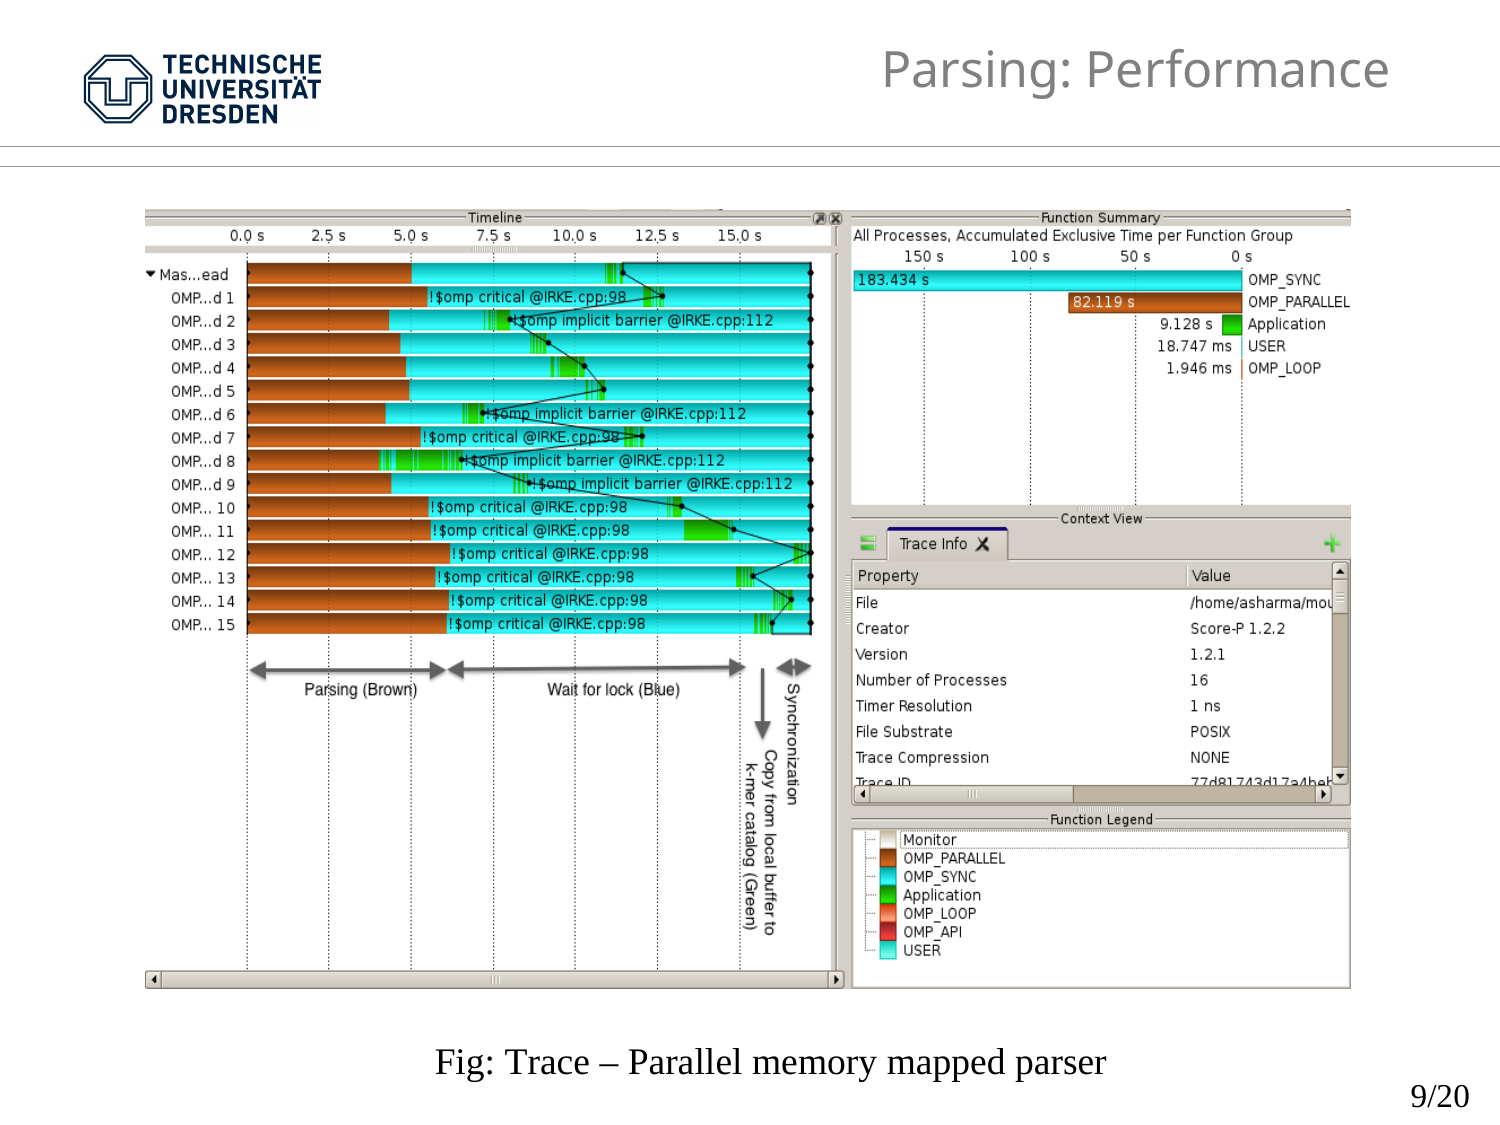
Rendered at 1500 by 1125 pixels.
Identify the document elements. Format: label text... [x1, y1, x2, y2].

picture [83, 54, 321, 124]
title Parsing: Performance [620, 0, 1392, 136]
text_box Fig: Trace – Parallel memory mapped parser [420, 1033, 1246, 1096]
picture [145, 209, 1351, 989]
